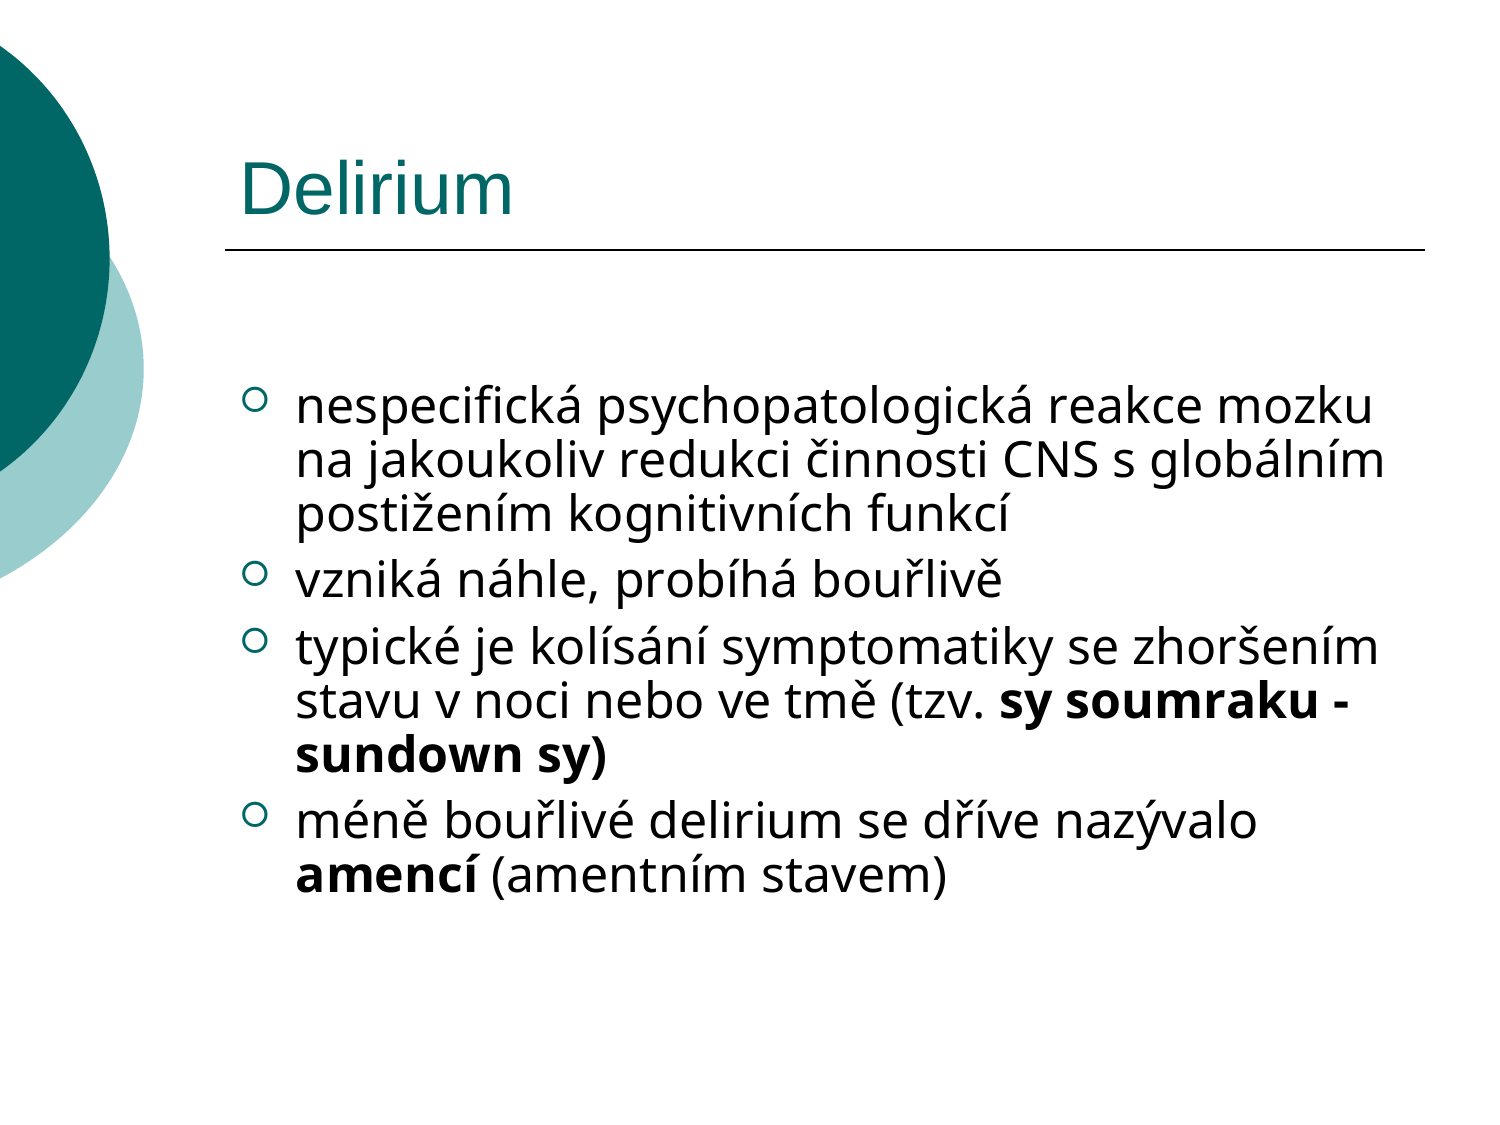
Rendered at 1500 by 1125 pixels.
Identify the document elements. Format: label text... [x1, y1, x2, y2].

title Delirium [224, 49, 1425, 237]
list nespecifická psychopatologická reakce mozku na jakoukoliv redukci činnosti CNS s globálním postižením kognitivních funkcí vzniká náhle, probíhá bouřlivě typické je kolísání symptomatiky se zhoršením stavu v noci nebo ve tmě (tzv. sy soumraku -sundown sy) méně bouřlivé delirium se dříve nazývalo amencí (amentním stavem) [224, 299, 1425, 975]
